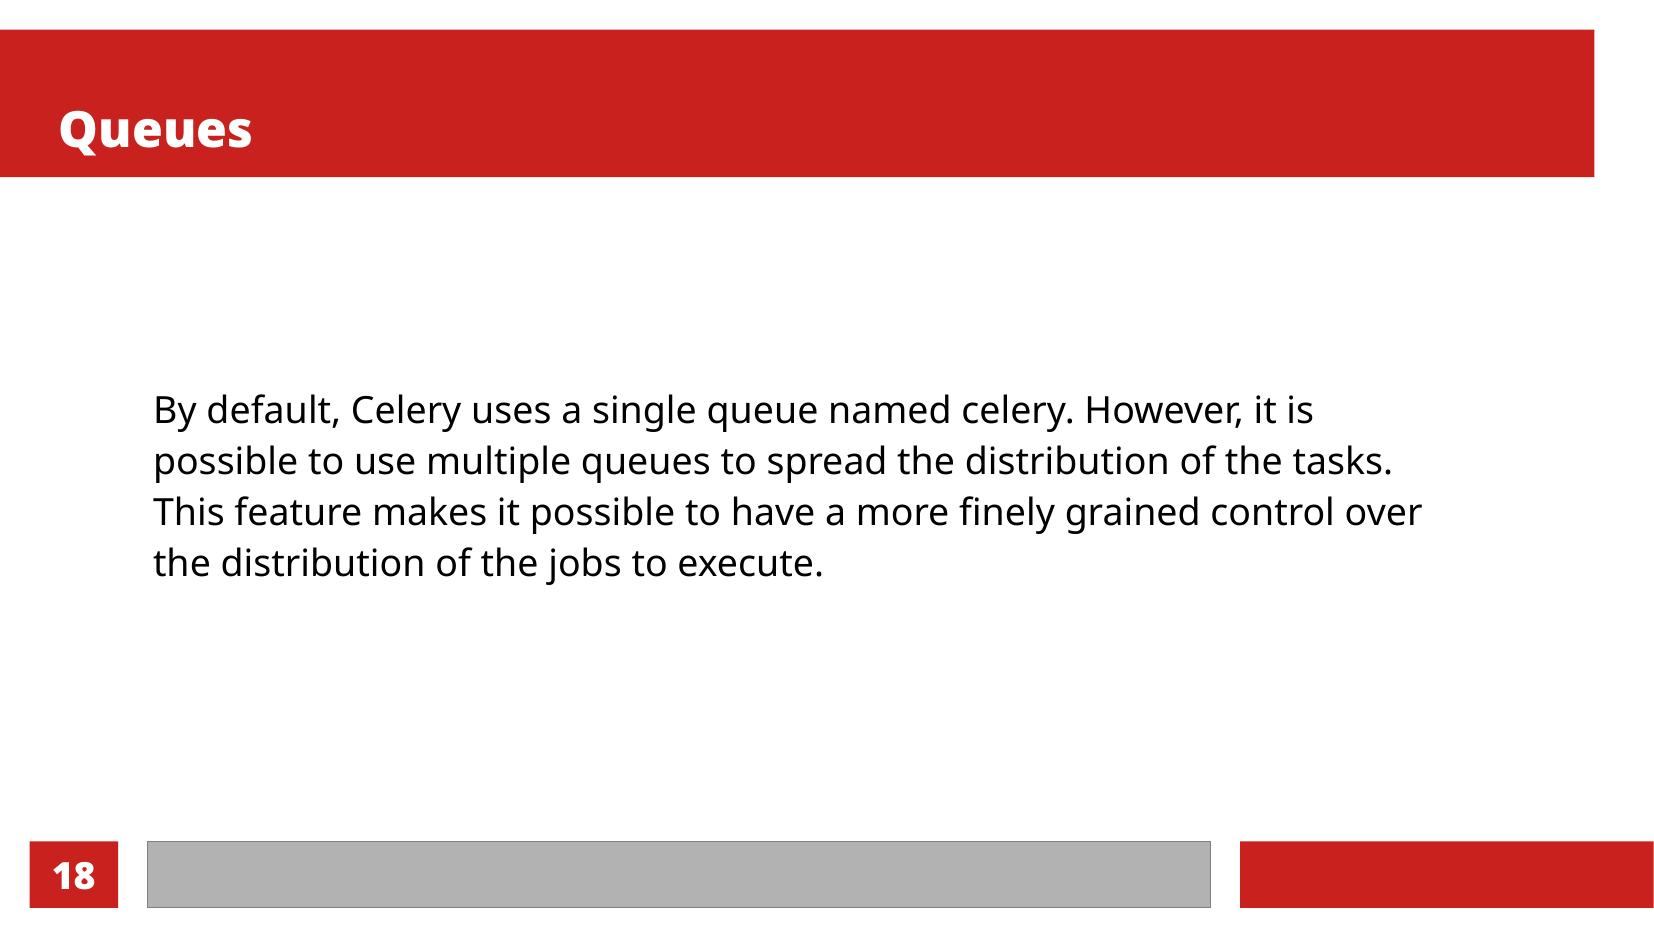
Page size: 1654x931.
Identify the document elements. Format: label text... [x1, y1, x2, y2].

title Queues [59, 44, 1595, 163]
text_box By default, Celery uses a single queue named celery. However, it is possible to use multiple queues to spread the distribution of the tasks. This feature makes it possible to have a more finely grained control over the distribution of the jobs to execute. [138, 376, 1536, 566]
